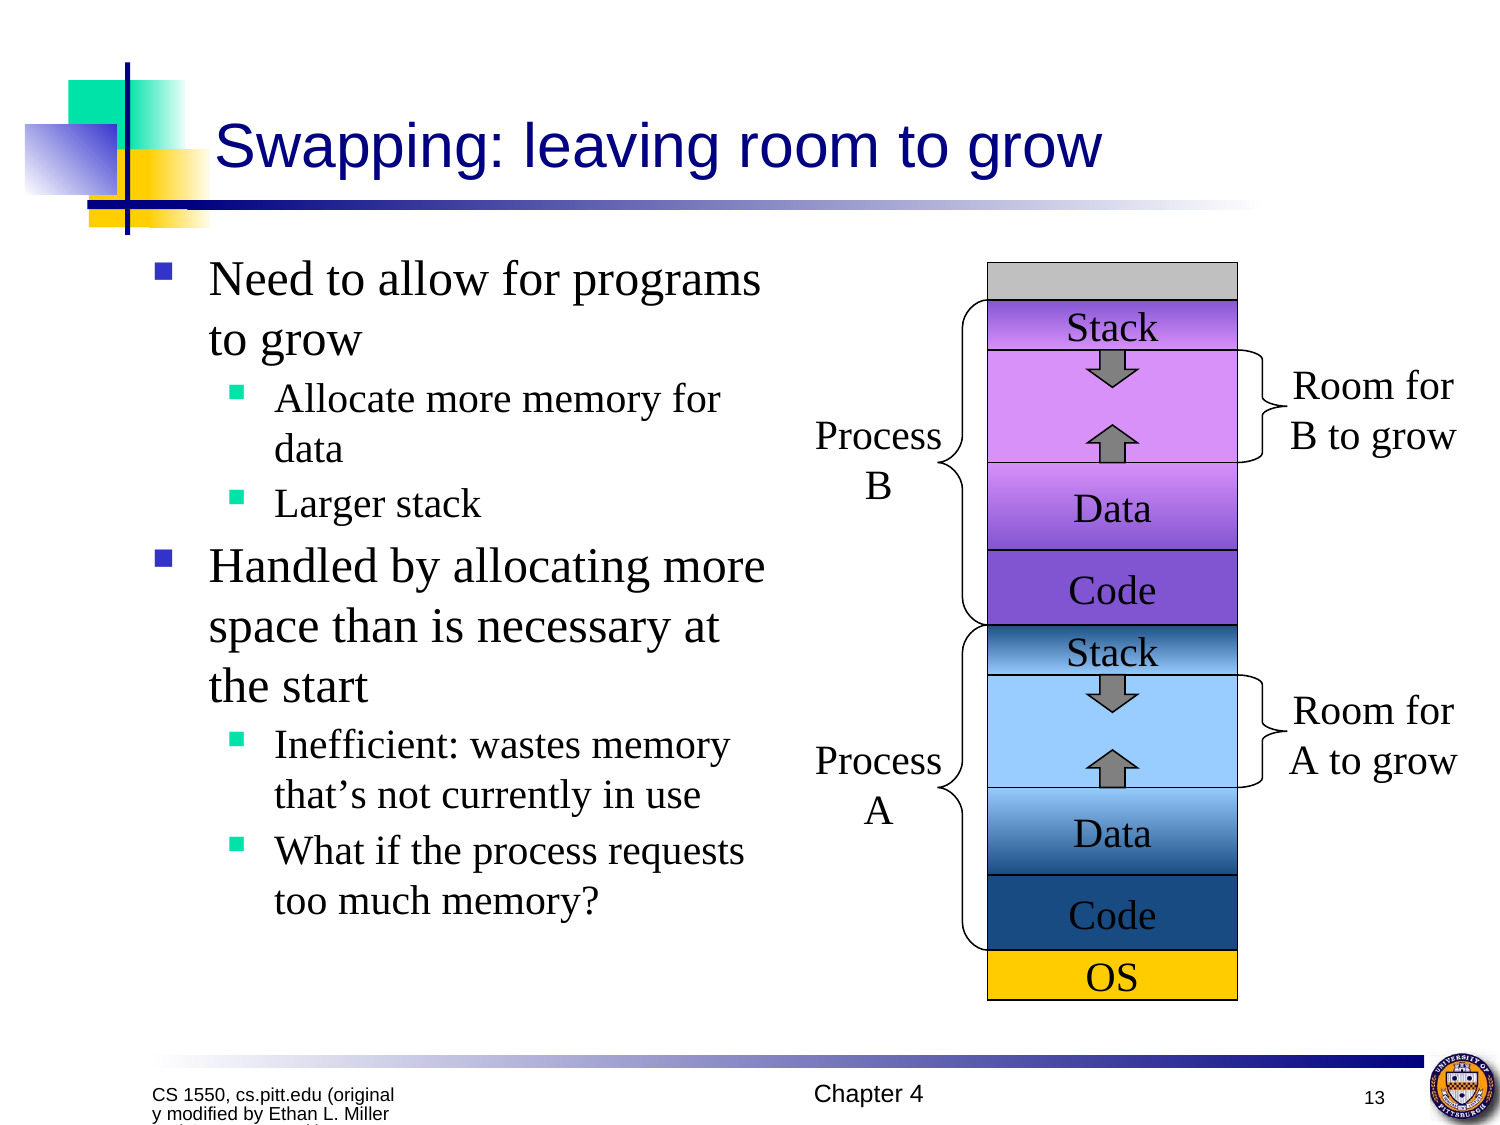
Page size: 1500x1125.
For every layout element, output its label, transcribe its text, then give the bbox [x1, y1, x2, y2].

text_box Process A [799, 724, 958, 841]
list Need to allow for programs to grow Allocate more memory for data Larger stack Handled by allocating more space than is necessary at the start Inefficient: wastes memory that’s not currently in use What if the process requests too much memory? [137, 237, 791, 1051]
text_box [987, 674, 1238, 788]
text_box [987, 262, 1238, 299]
text_box [987, 349, 1238, 463]
text_box Code [987, 550, 1238, 625]
text_box Data [987, 462, 1238, 550]
text_box Stack [987, 299, 1238, 350]
text_box Data [987, 787, 1238, 876]
text_box OS [987, 951, 1238, 1000]
title Swapping: leaving room to grow [200, 87, 1476, 188]
picture [1425, 1049, 1500, 1125]
text_box Room for A to grow [1273, 674, 1474, 791]
text_box Room for B to grow [1274, 349, 1473, 466]
text_box Code [987, 876, 1238, 951]
text_box Stack [987, 625, 1238, 675]
text_box Process B [799, 399, 958, 516]
